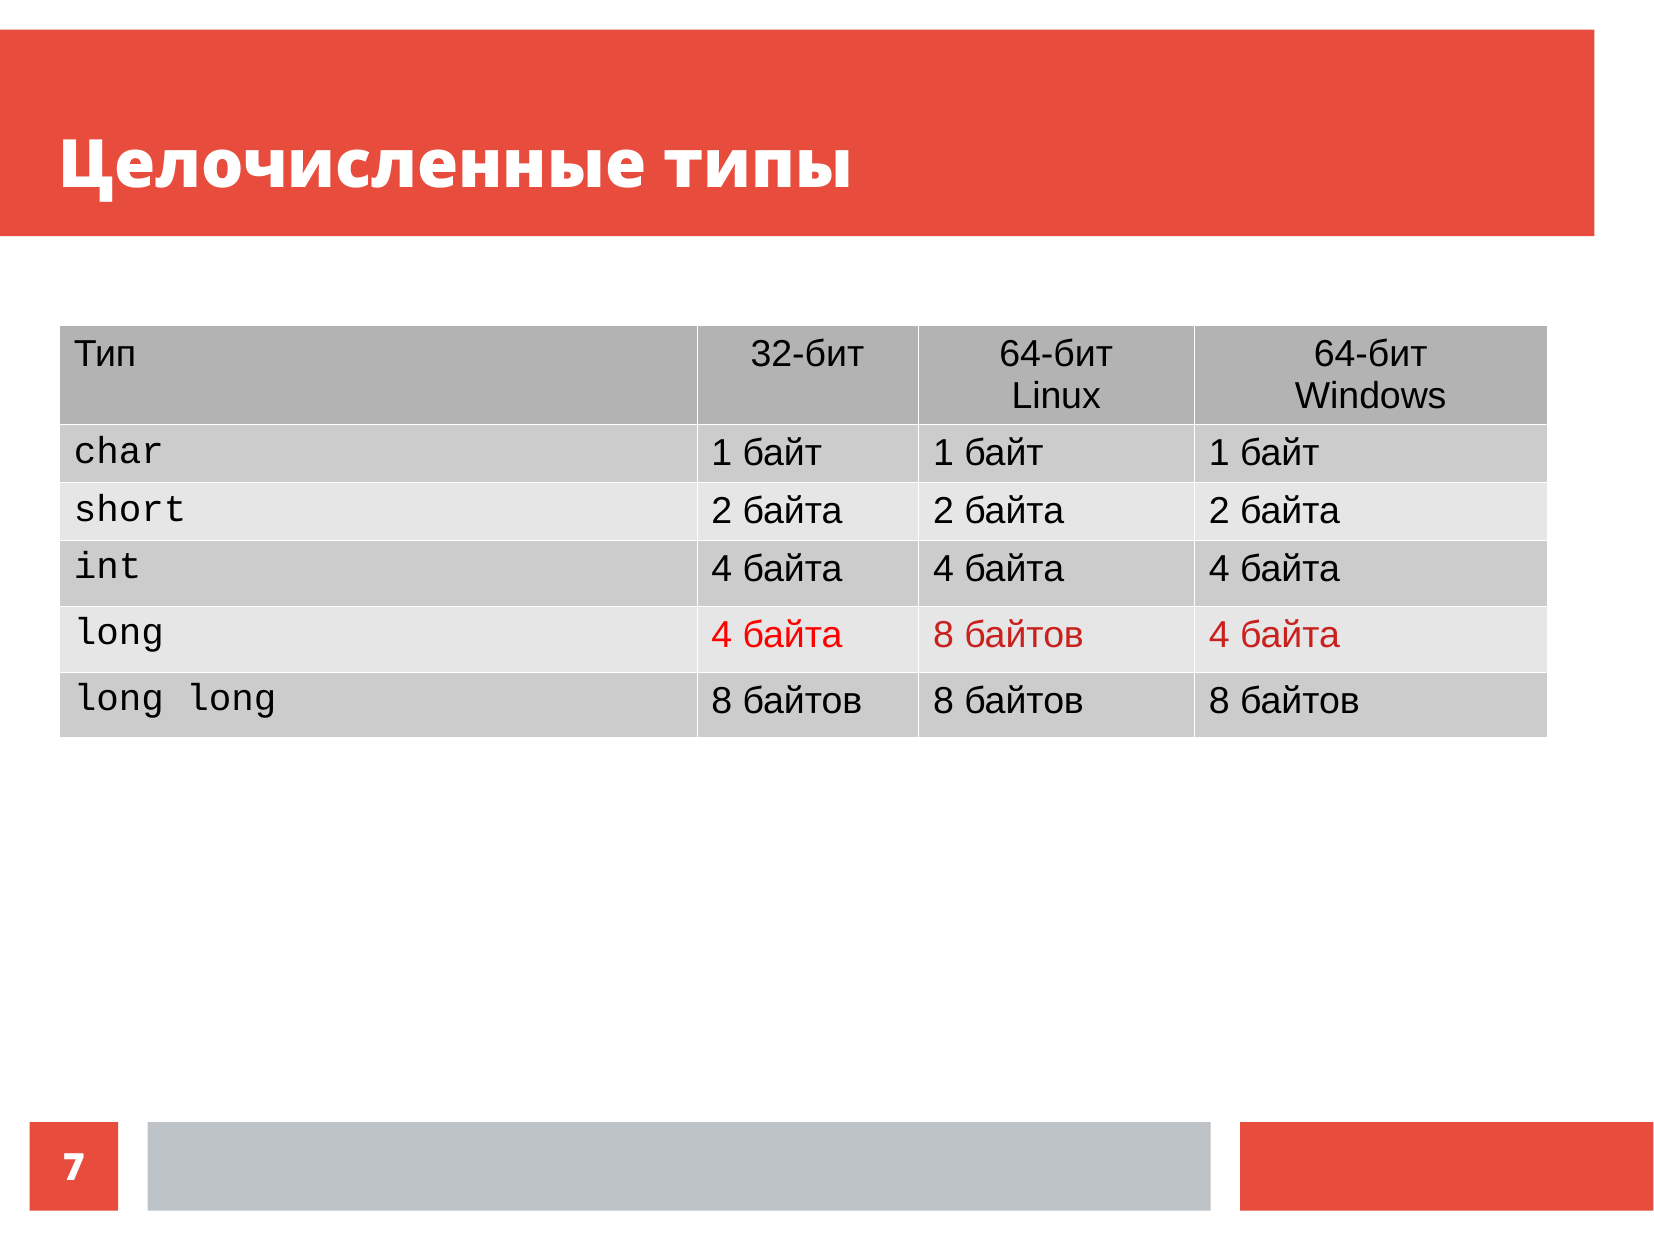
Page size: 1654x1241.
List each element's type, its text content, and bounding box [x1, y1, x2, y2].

table_cell 1 байт [919, 425, 1194, 482]
table_cell 2 байта [919, 483, 1194, 540]
table_cell 4 байта [919, 541, 1194, 606]
table_cell short [60, 483, 697, 540]
table_cell int [60, 541, 697, 606]
table_cell 8 байтов [1195, 673, 1547, 737]
table_cell long [60, 607, 697, 672]
table_header Тип [60, 326, 697, 424]
table_cell 2 байта [698, 483, 918, 540]
table_header 64-бит Linux [919, 326, 1194, 424]
table_header 32-бит [698, 326, 918, 424]
title Целочисленные типы [59, 59, 1595, 207]
table_cell 4 байта [1195, 541, 1547, 606]
table_cell 4 байта [698, 607, 918, 672]
table_cell long long [60, 673, 697, 737]
table_header 64-бит Windows [1195, 326, 1547, 424]
table_cell 4 байта [1195, 607, 1547, 672]
table_cell 4 байта [698, 541, 918, 606]
table_cell 8 байтов [919, 607, 1194, 672]
table_cell char [60, 425, 697, 482]
table_cell 8 байтов [698, 673, 918, 737]
table_cell 2 байта [1195, 483, 1547, 540]
table_cell 8 байтов [919, 673, 1194, 737]
table_cell 1 байт [698, 425, 918, 482]
table_cell 1 байт [1195, 425, 1547, 482]
